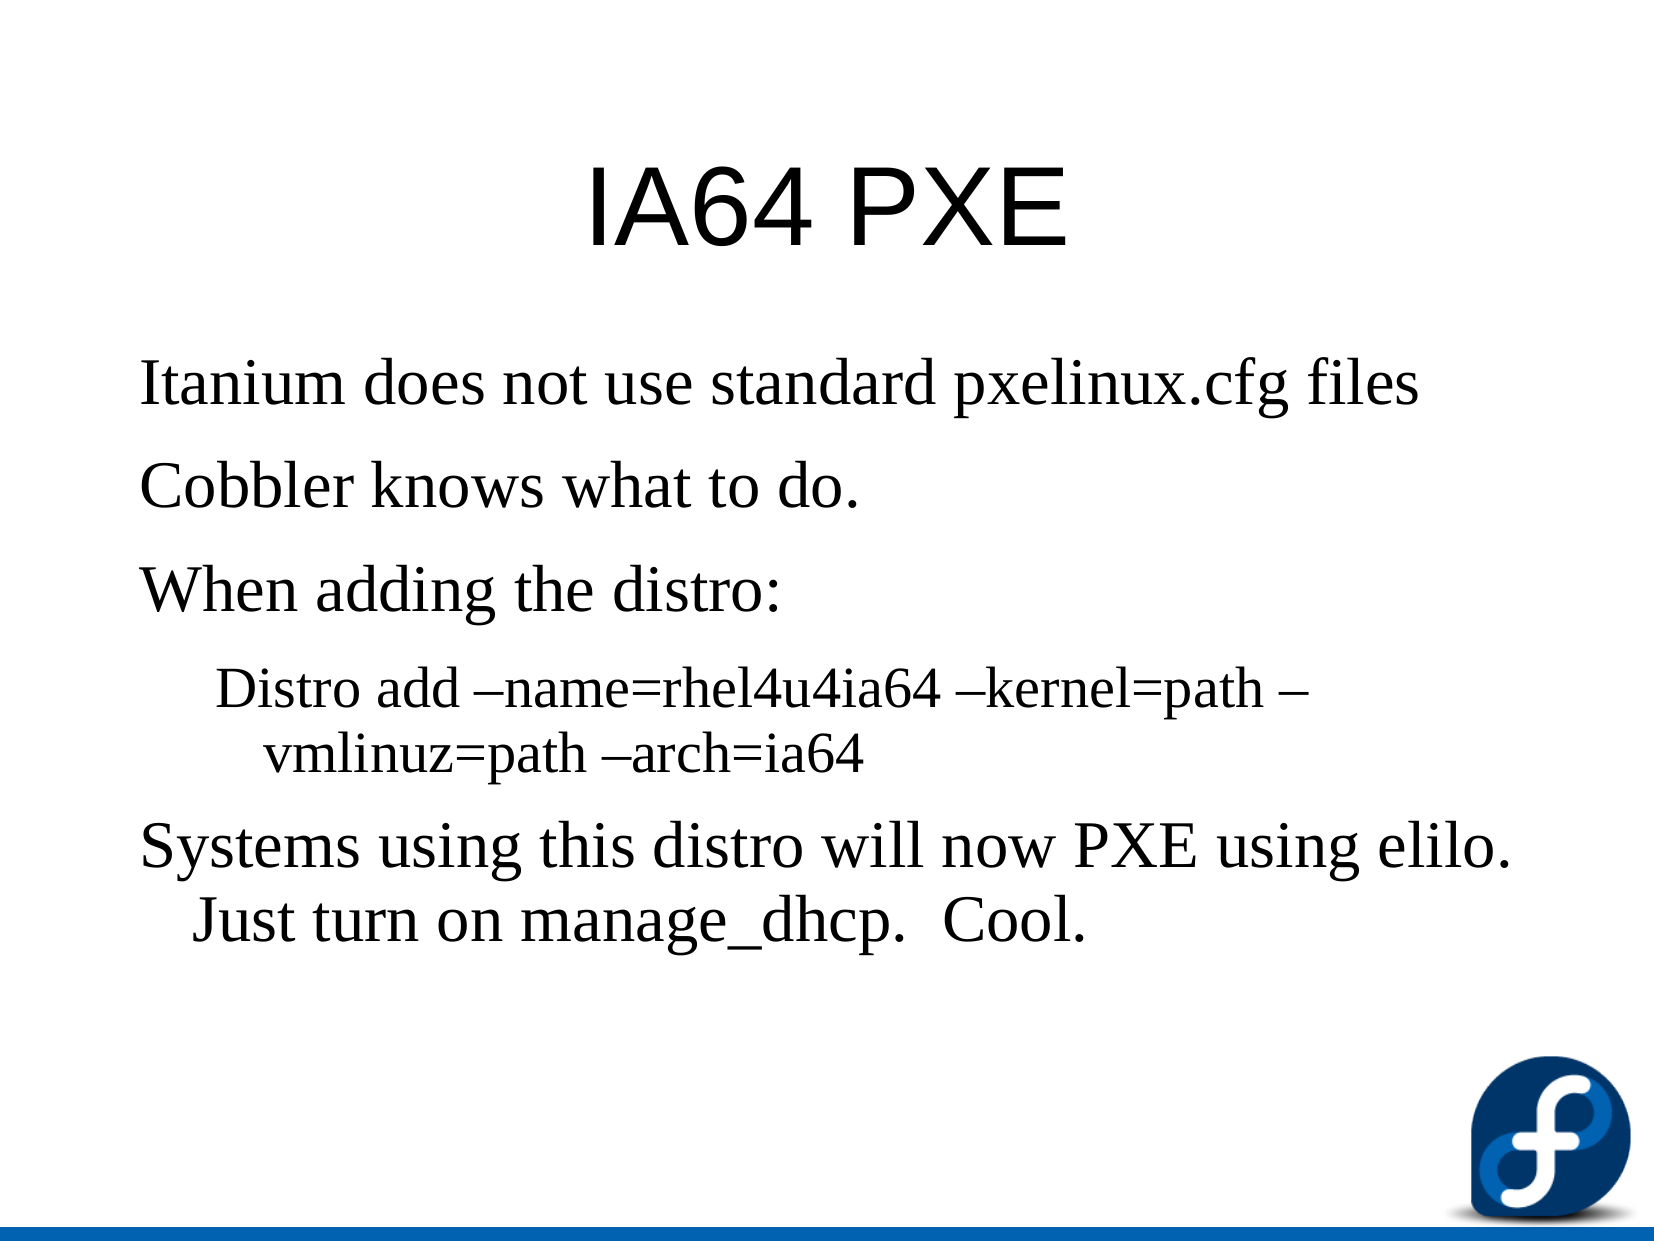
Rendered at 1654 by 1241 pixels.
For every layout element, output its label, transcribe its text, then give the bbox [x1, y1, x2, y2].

picture [1438, 1055, 1645, 1229]
title IA64 PXE [121, 110, 1534, 303]
list Itanium does not use standard pxelinux.cfg files Cobbler knows what to do. When adding the distro: Distro add –name=rhel4u4ia64 –kernel=path –vmlinuz=path –arch=ia64 Systems using this distro will now PXE using elilo. Just turn on manage_dhcp. Cool. [121, 344, 1534, 1112]
